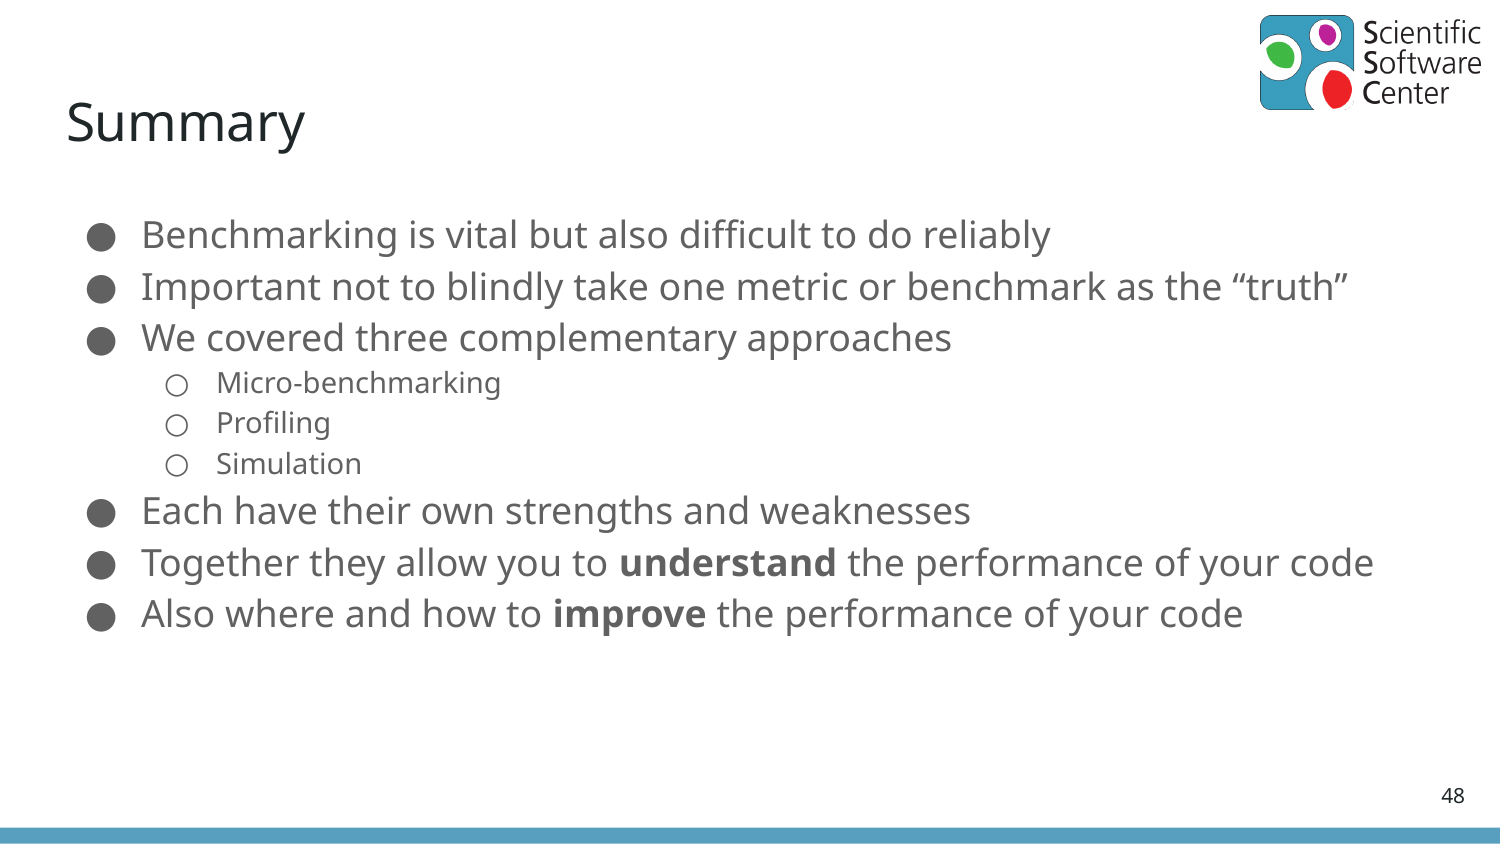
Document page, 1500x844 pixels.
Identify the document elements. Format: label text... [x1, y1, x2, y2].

slide_number <number> [1389, 764, 1480, 830]
list Benchmarking is vital but also difficult to do reliably Important not to blindly take one metric or benchmark as the “truth” We covered three complementary approaches Micro-benchmarking Profiling Simulation Each have their own strengths and weaknesses Together they allow you to understand the performance of your code Also where and how to improve the performance of your code [51, 189, 1449, 750]
picture [1260, 15, 1481, 110]
title Summary [51, 72, 1449, 167]
